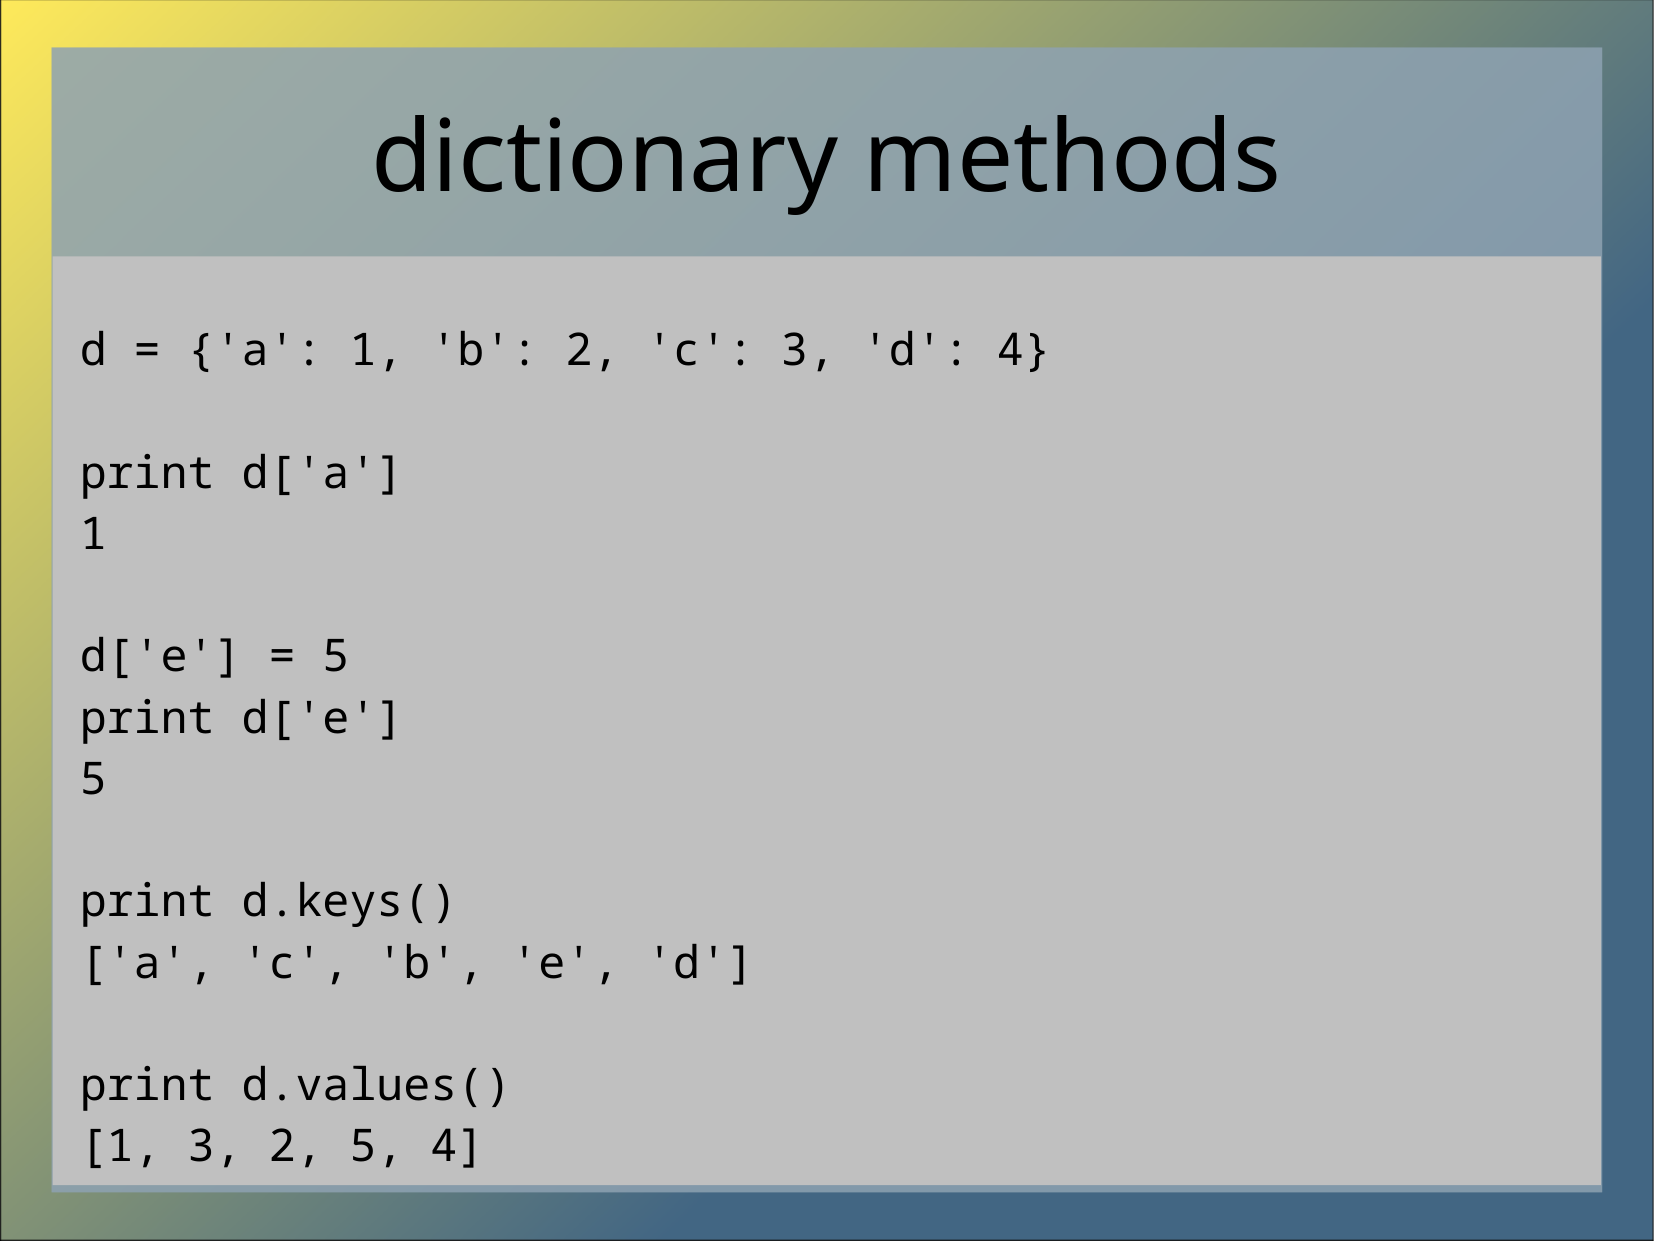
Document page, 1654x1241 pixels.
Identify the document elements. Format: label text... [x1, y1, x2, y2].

title dictionary methods [82, 49, 1571, 256]
list d = {'a': 1, 'b': 2, 'c': 3, 'd': 4} print d['a'] 1 d['e'] = 5 print d['e'] 5 print d.keys() ['a', 'c', 'b', 'e', 'd'] print d.values() [1, 3, 2, 5, 4] [52, 256, 1601, 1186]
picture [0, 0, 1654, 1241]
